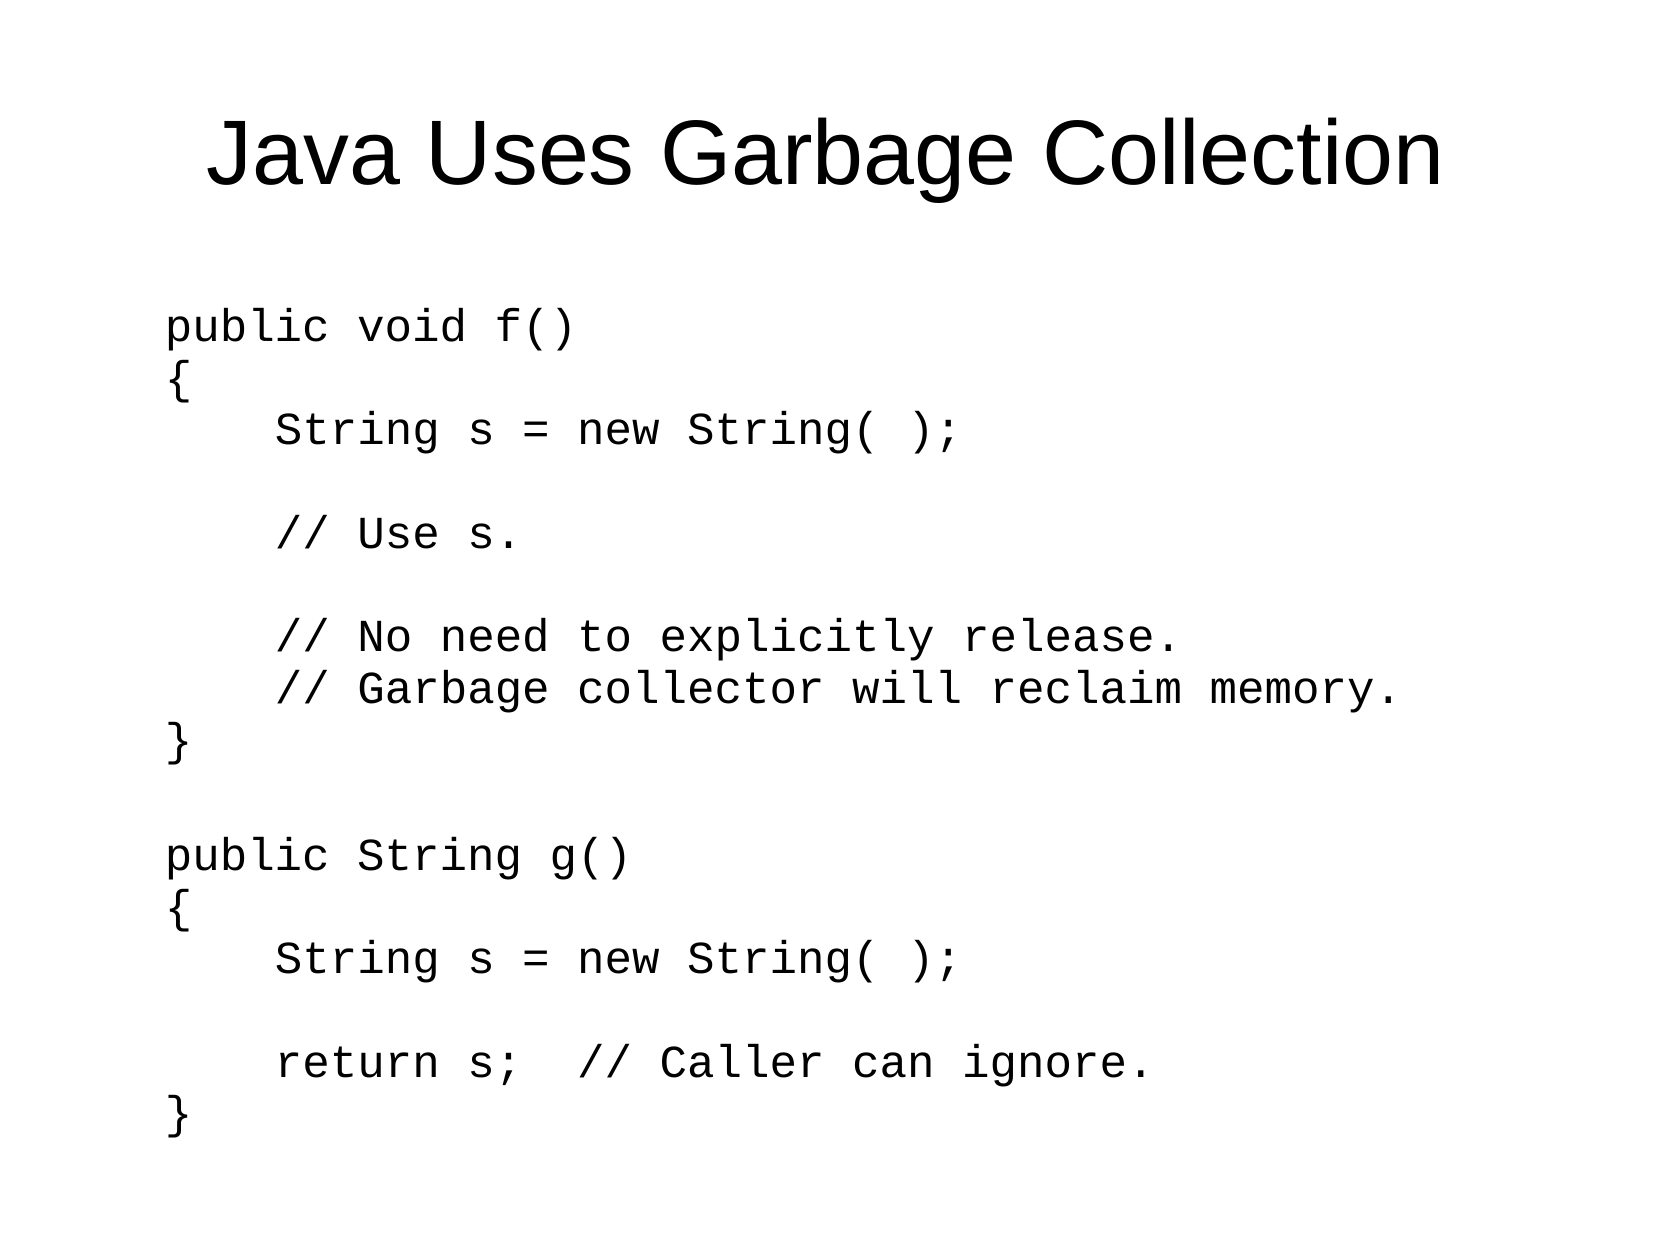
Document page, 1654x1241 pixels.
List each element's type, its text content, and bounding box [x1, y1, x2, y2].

text_box public String g() { String s = new String( ); return s; // Caller can ignore. } [150, 825, 1170, 1133]
text_box public void f() { String s = new String( ); // Use s. // No need to explicitly release. // Garbage collector will reclaim memory. } [150, 296, 1418, 751]
title Java Uses Garbage Collection [82, 56, 1571, 250]
